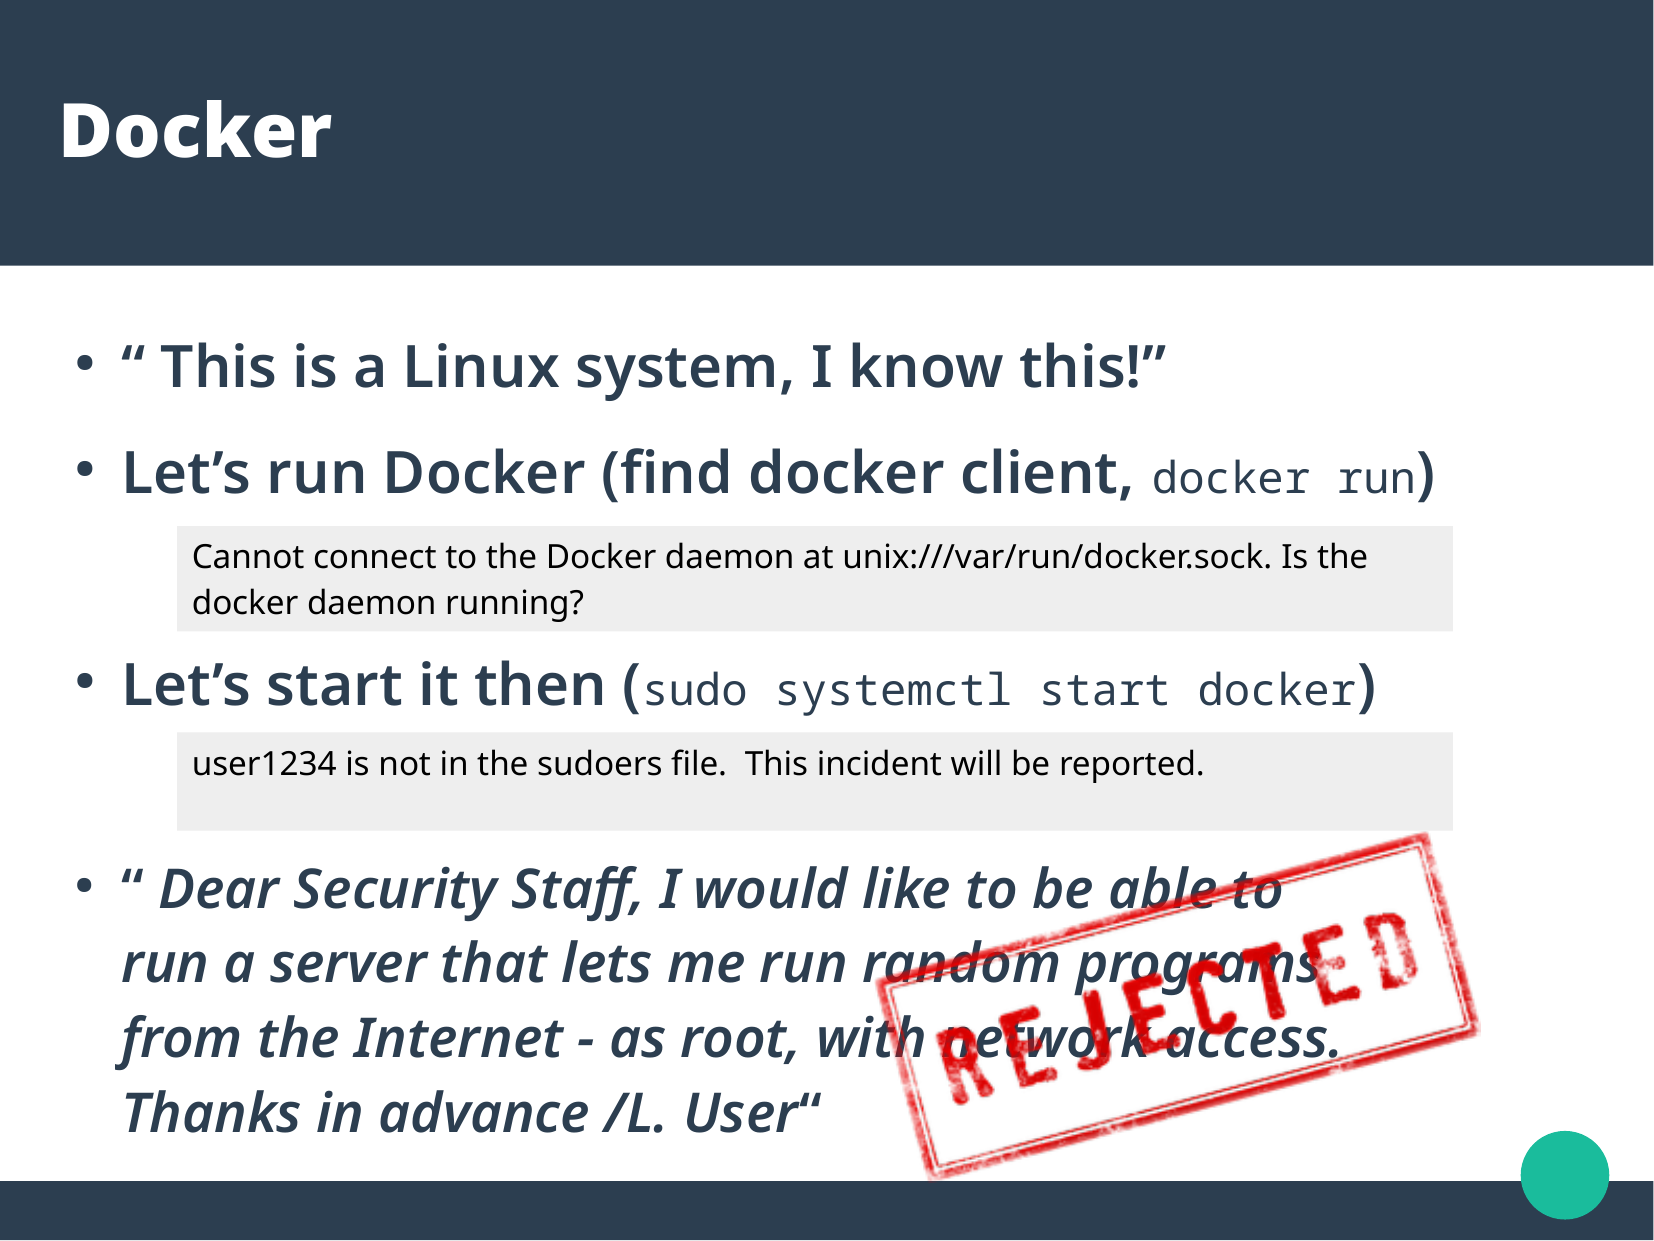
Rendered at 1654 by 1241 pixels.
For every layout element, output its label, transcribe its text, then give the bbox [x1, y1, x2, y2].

text_box user1234 is not in the sudoers file. This incident will be reported. [177, 732, 1453, 831]
title Docker [59, 49, 1595, 207]
text_box Cannot connect to the Docker daemon at unix:///var/run/docker.sock. Is the docker daemon running? [177, 526, 1453, 627]
list “ This is a Linux system, I know this!” Let’s run Docker (find docker client, docker run) Let’s start it then (sudo systemctl start docker) “ Dear Security Staff, I would like to be able to run a server that lets me run random programs from the Internet - as root, with network access. Thanks in advance /L. User“ [59, 324, 1595, 1152]
picture [874, 830, 1481, 1183]
